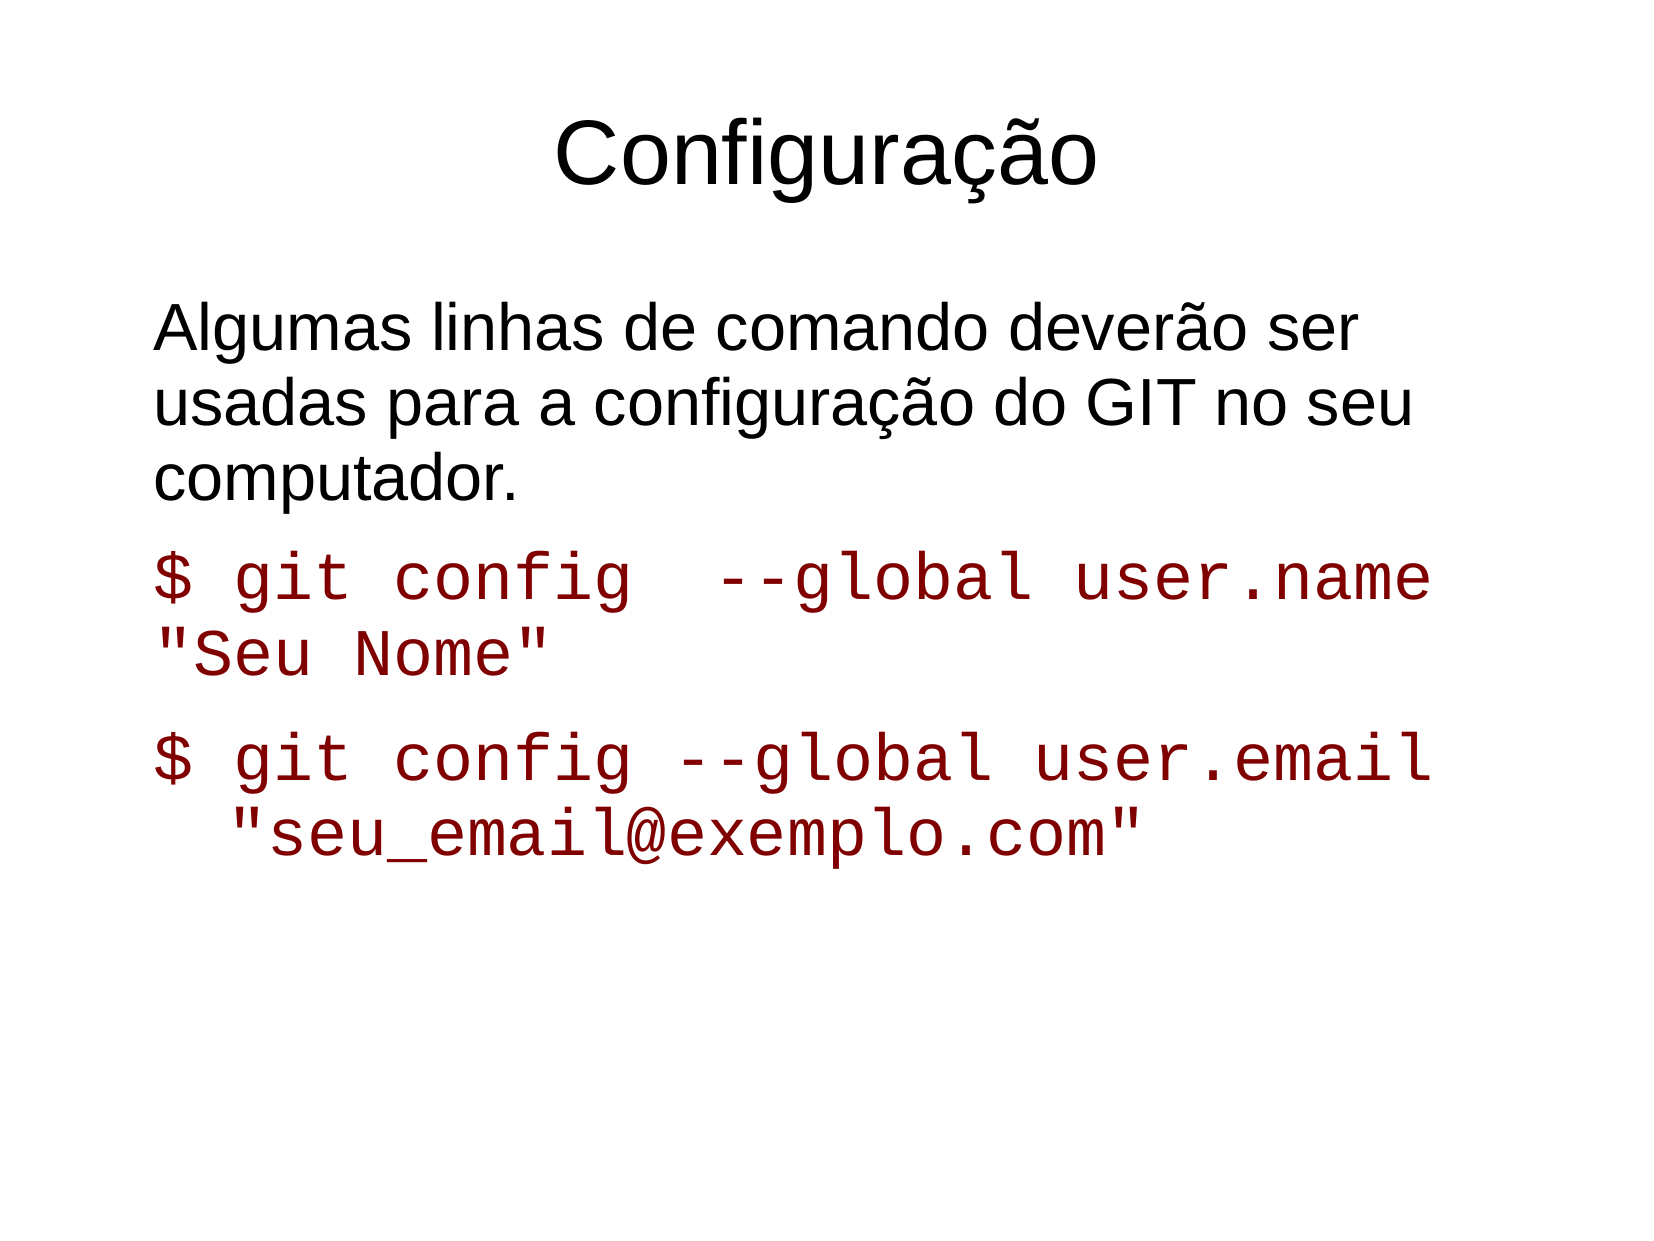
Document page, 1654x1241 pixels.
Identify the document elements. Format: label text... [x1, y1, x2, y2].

title Configuração [82, 49, 1571, 257]
list Algumas linhas de comando deverão ser usadas para a configuração do GIT no seu computador. $ git config --global user.name "Seu Nome" $ git config --global user.email "seu_email@exemplo.com" [82, 290, 1538, 1010]
